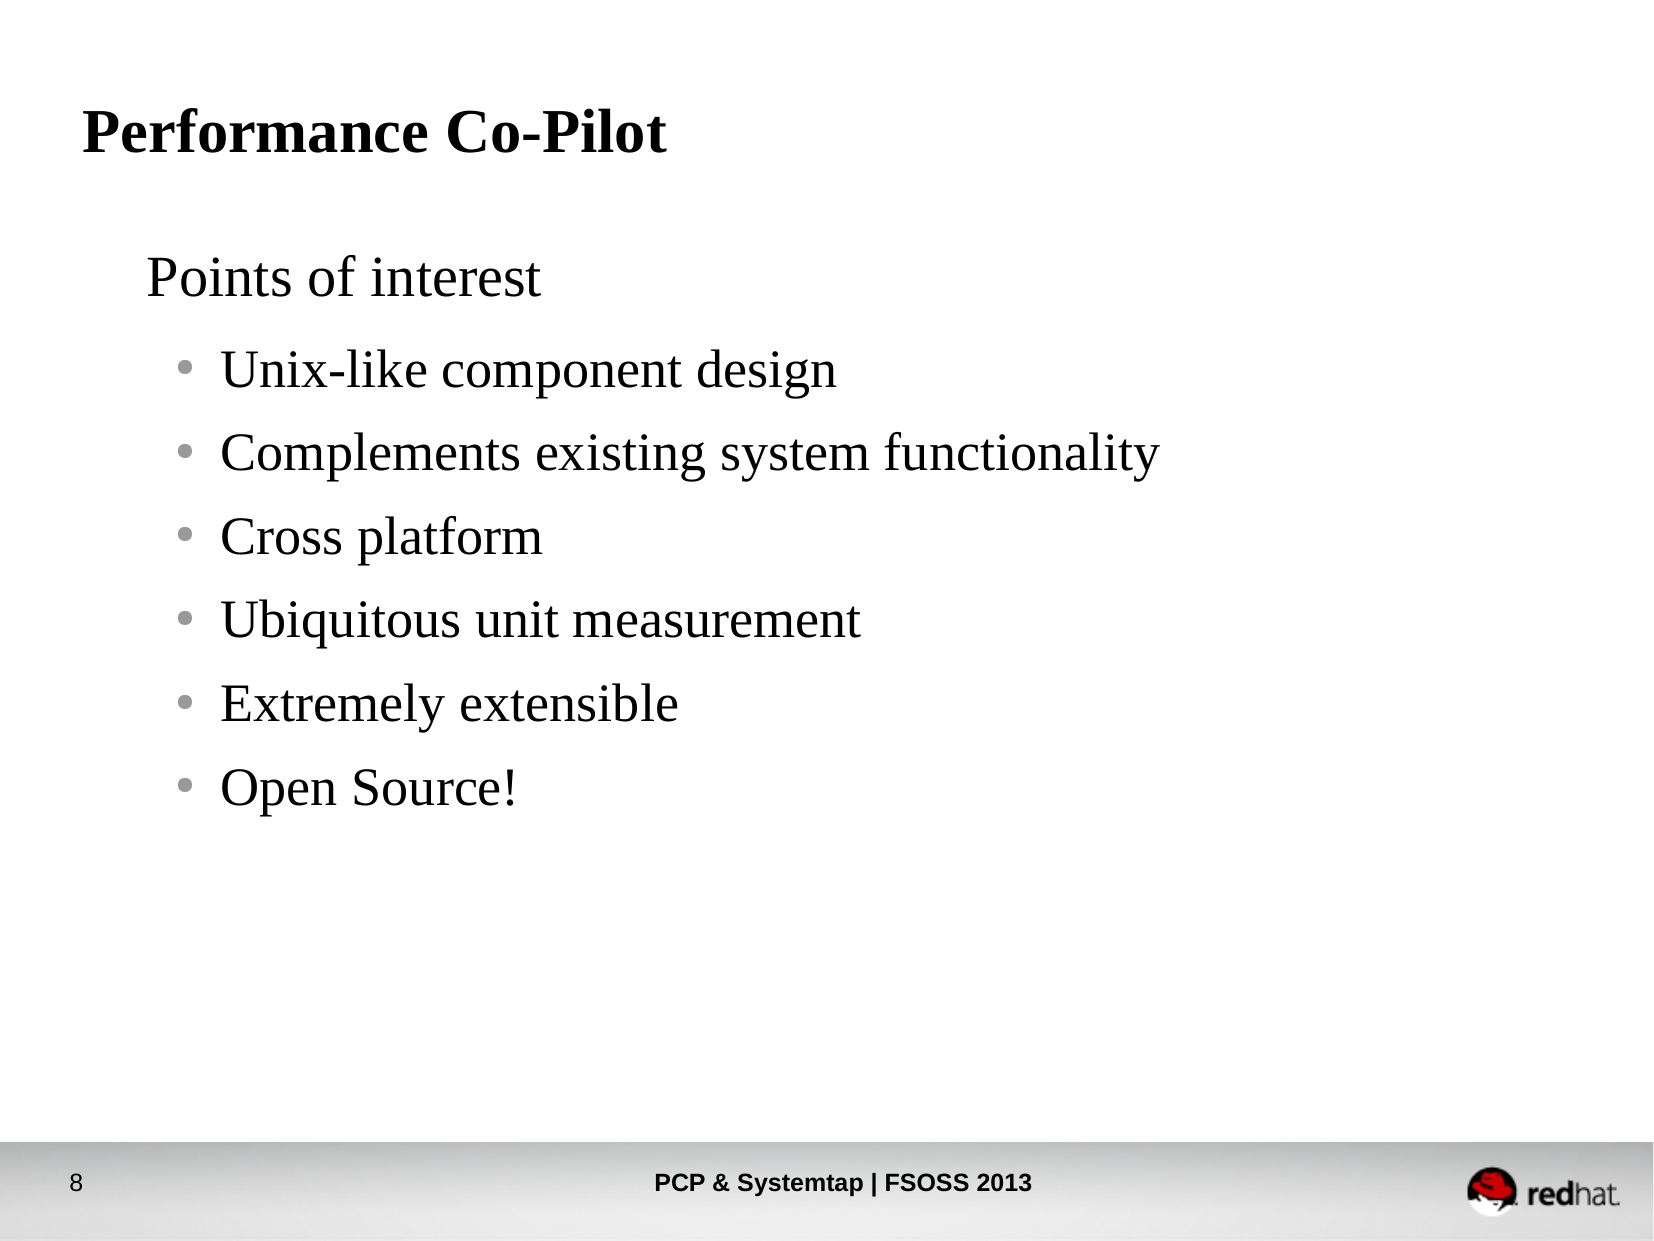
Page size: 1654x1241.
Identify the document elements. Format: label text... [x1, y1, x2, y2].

list Points of interest Unix-like component design Complements existing system functionality Cross platform Ubiquitous unit measurement Extremely extensible Open Source! [86, 244, 1576, 1039]
title Performance Co-Pilot [82, 37, 1571, 226]
picture [0, 1142, 1654, 1241]
